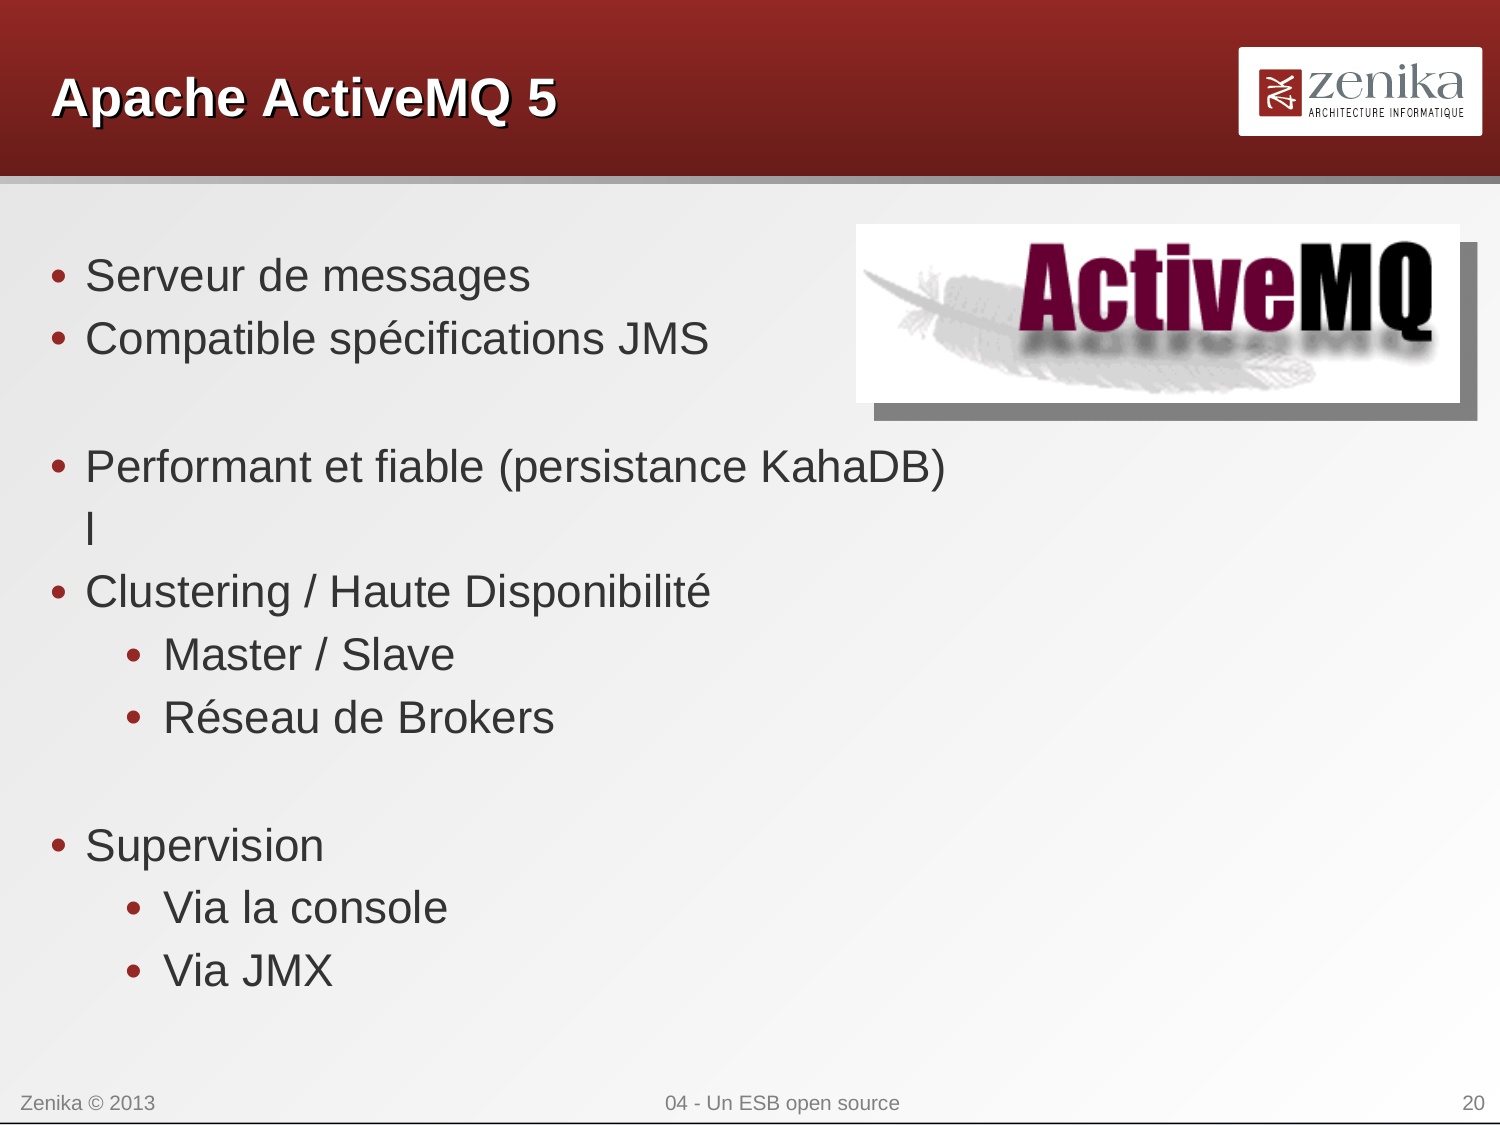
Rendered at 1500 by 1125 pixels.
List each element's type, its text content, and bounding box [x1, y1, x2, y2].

picture [1257, 58, 1464, 125]
picture [856, 224, 1460, 403]
list Serveur de messages Compatible spécifications JMS Performant et fiable (persistance KahaDB) l Clustering / Haute Disponibilité Master / Slave Réseau de Brokers Supervision Via la console Via JMX [50, 250, 1477, 1064]
title Apache ActiveMQ 5 [50, 15, 1206, 180]
